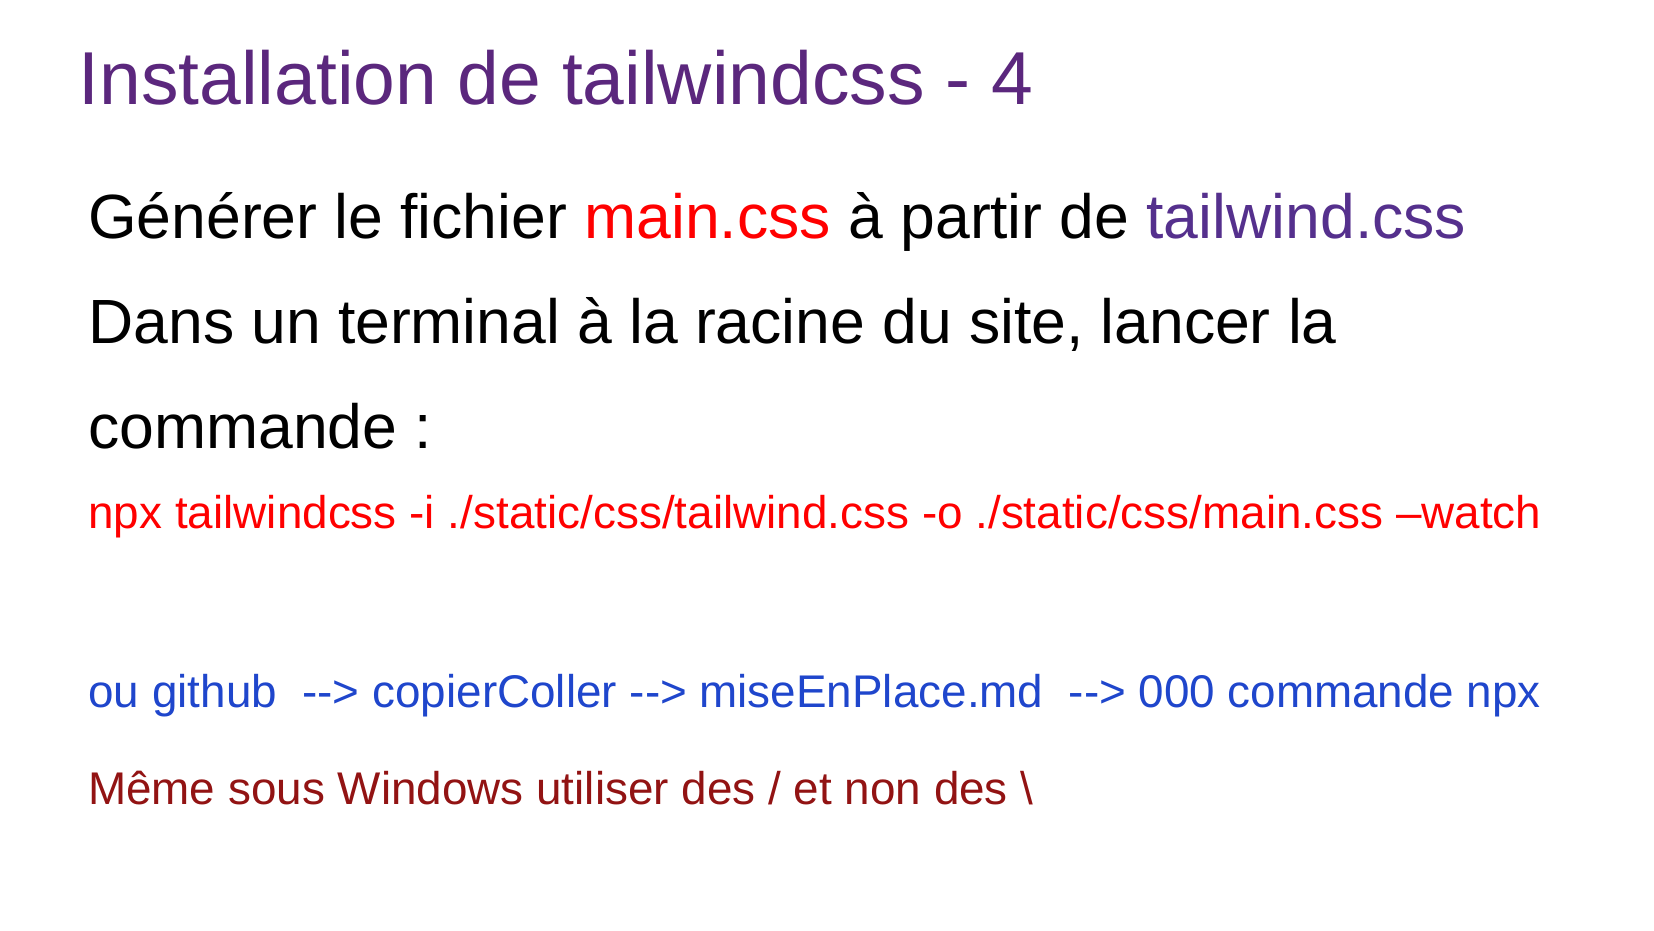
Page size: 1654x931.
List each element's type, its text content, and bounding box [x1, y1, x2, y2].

text_box Générer le fichier main.css à partir de tailwind.css Dans un terminal à la racine du site, lancer la commande : npx tailwindcss -i ./static/css/tailwind.css -o ./static/css/main.css –watch ou github --> copierColler --> miseEnPlace.md --> 000 commande npx Même sous Windows utiliser des / et non des \ [88, 147, 1577, 906]
title Installation de tailwindcss - 4 [78, 36, 1556, 148]
